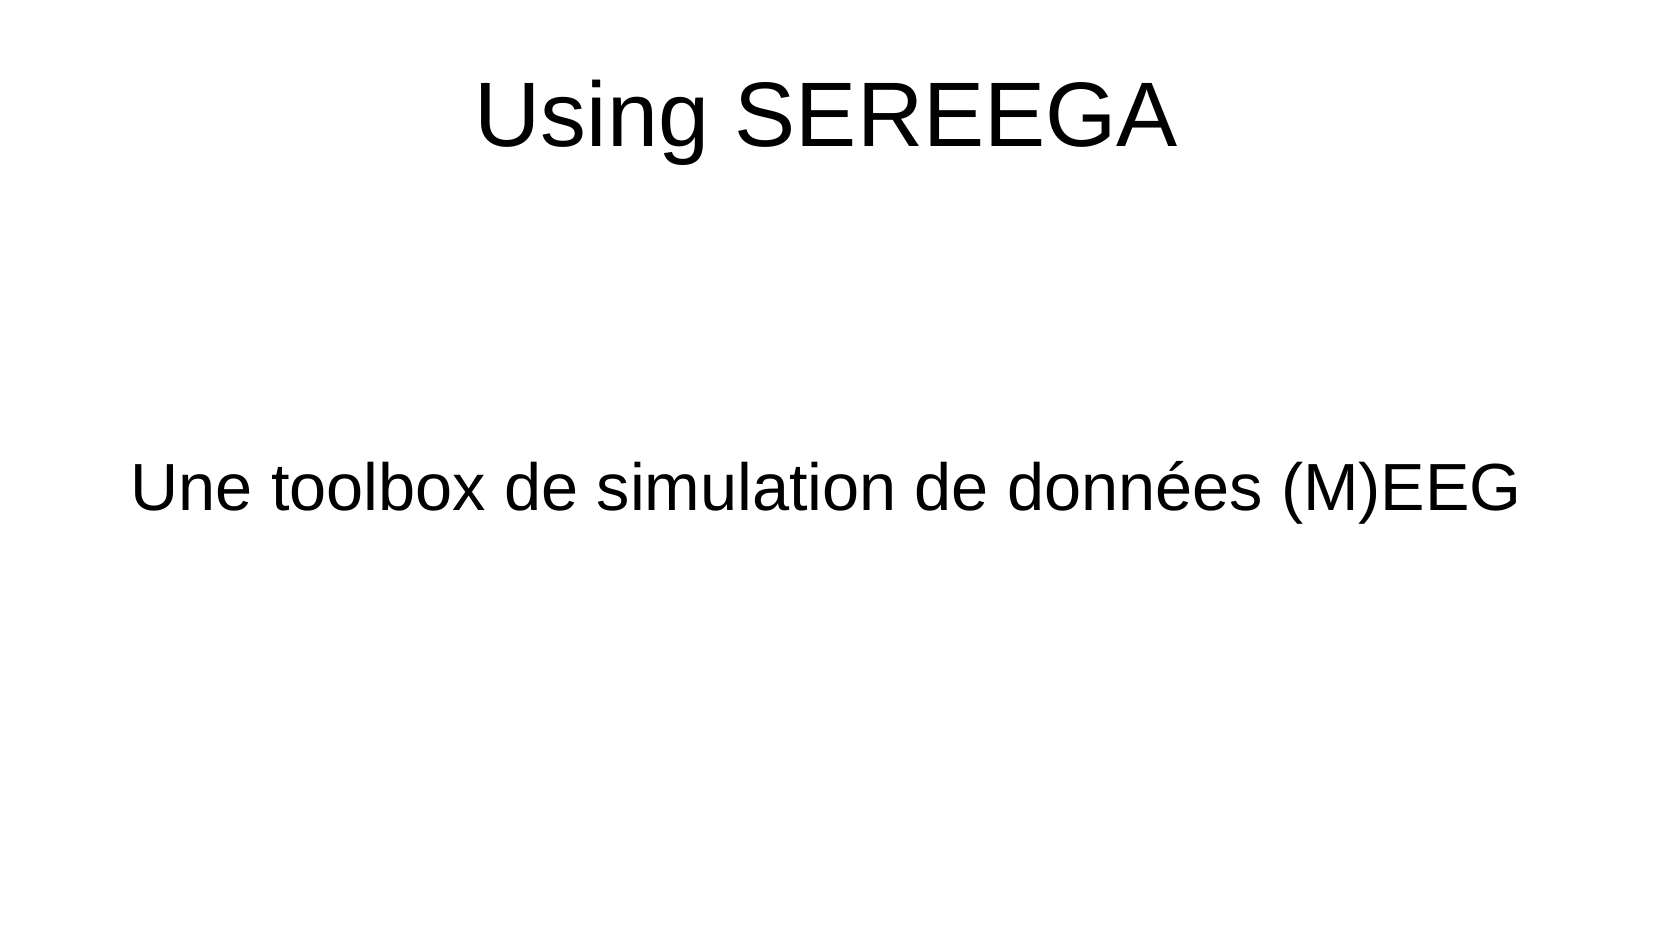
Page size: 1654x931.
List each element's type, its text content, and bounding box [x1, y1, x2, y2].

title Using SEREEGA [82, 37, 1571, 193]
subtitle Une toolbox de simulation de données (M)EEG [82, 217, 1571, 758]
